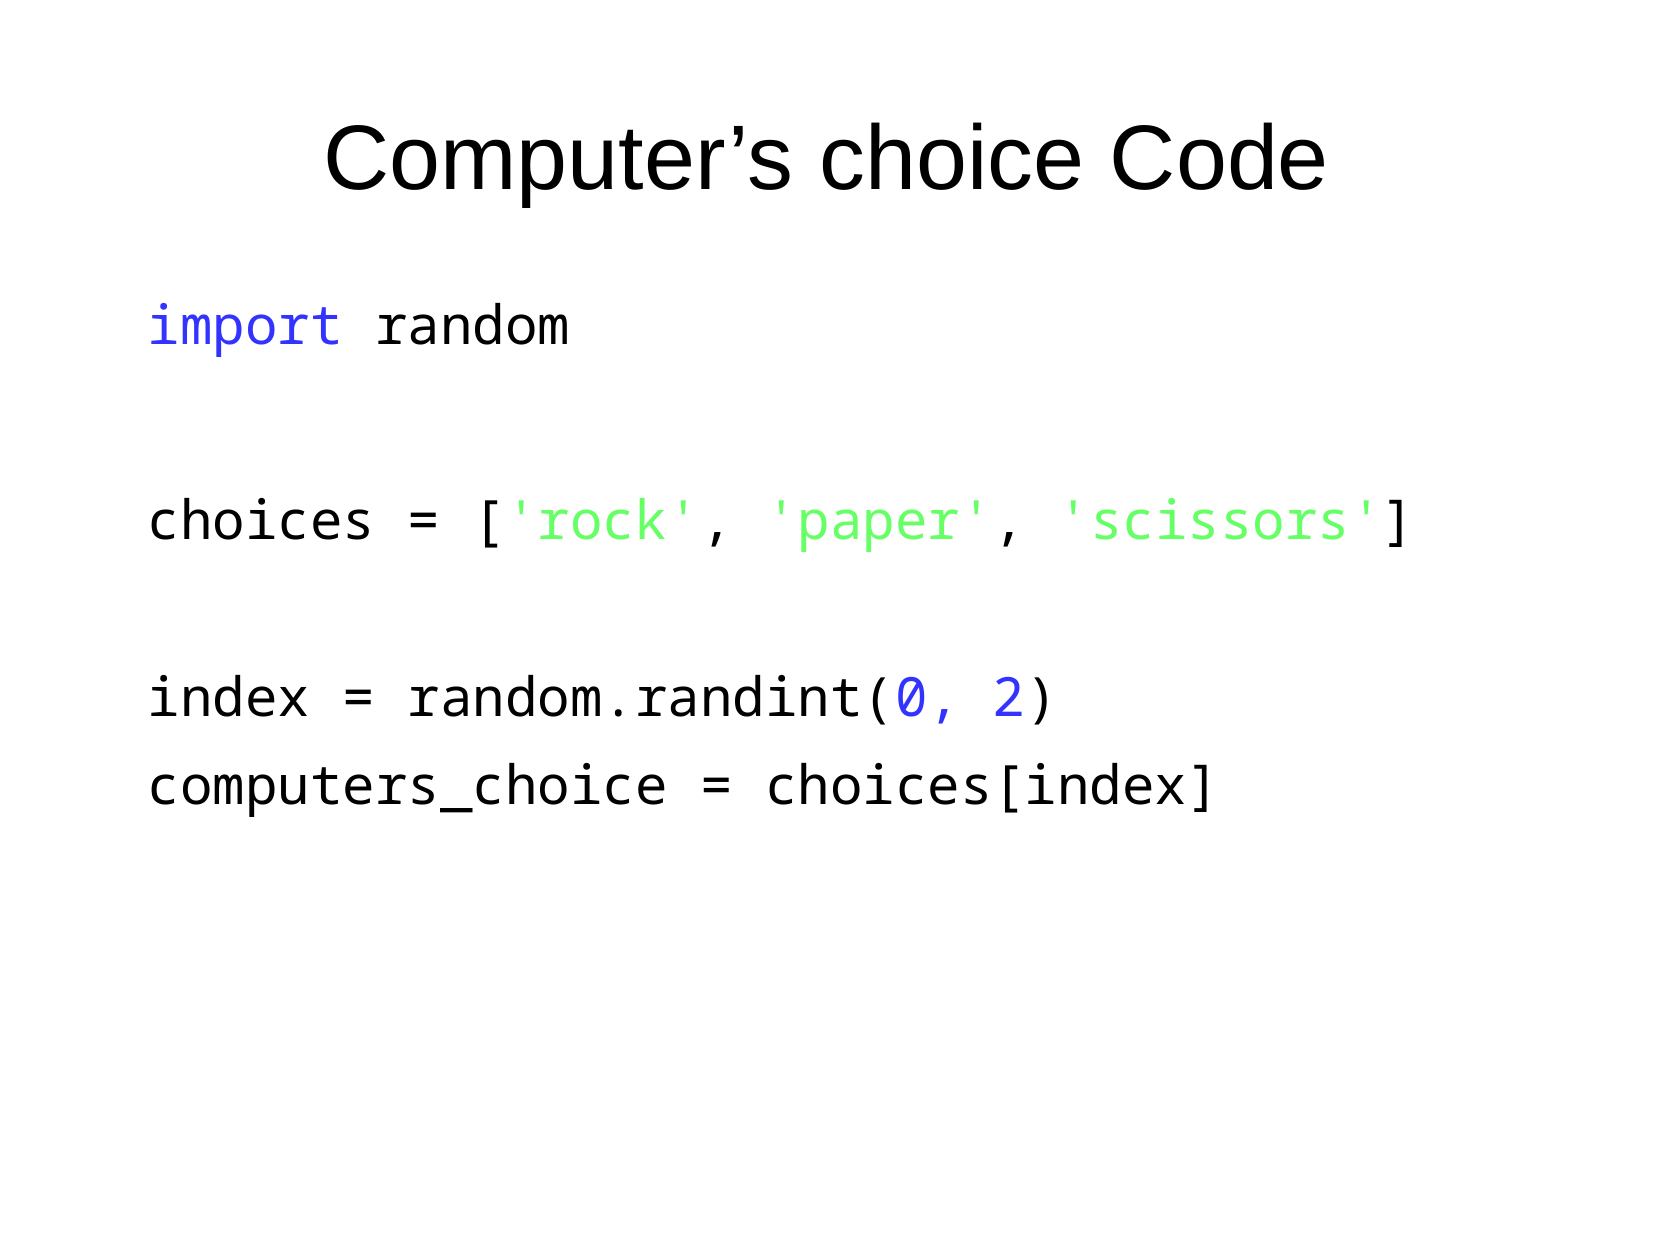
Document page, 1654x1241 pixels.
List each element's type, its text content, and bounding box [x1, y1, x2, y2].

text_box import random choices = ['rock', 'paper', 'scissors'] index = random.randint(0, 2) computers_choice = choices[index] [76, 290, 1565, 1010]
text_box Computer’s choice Code [82, 49, 1571, 257]
